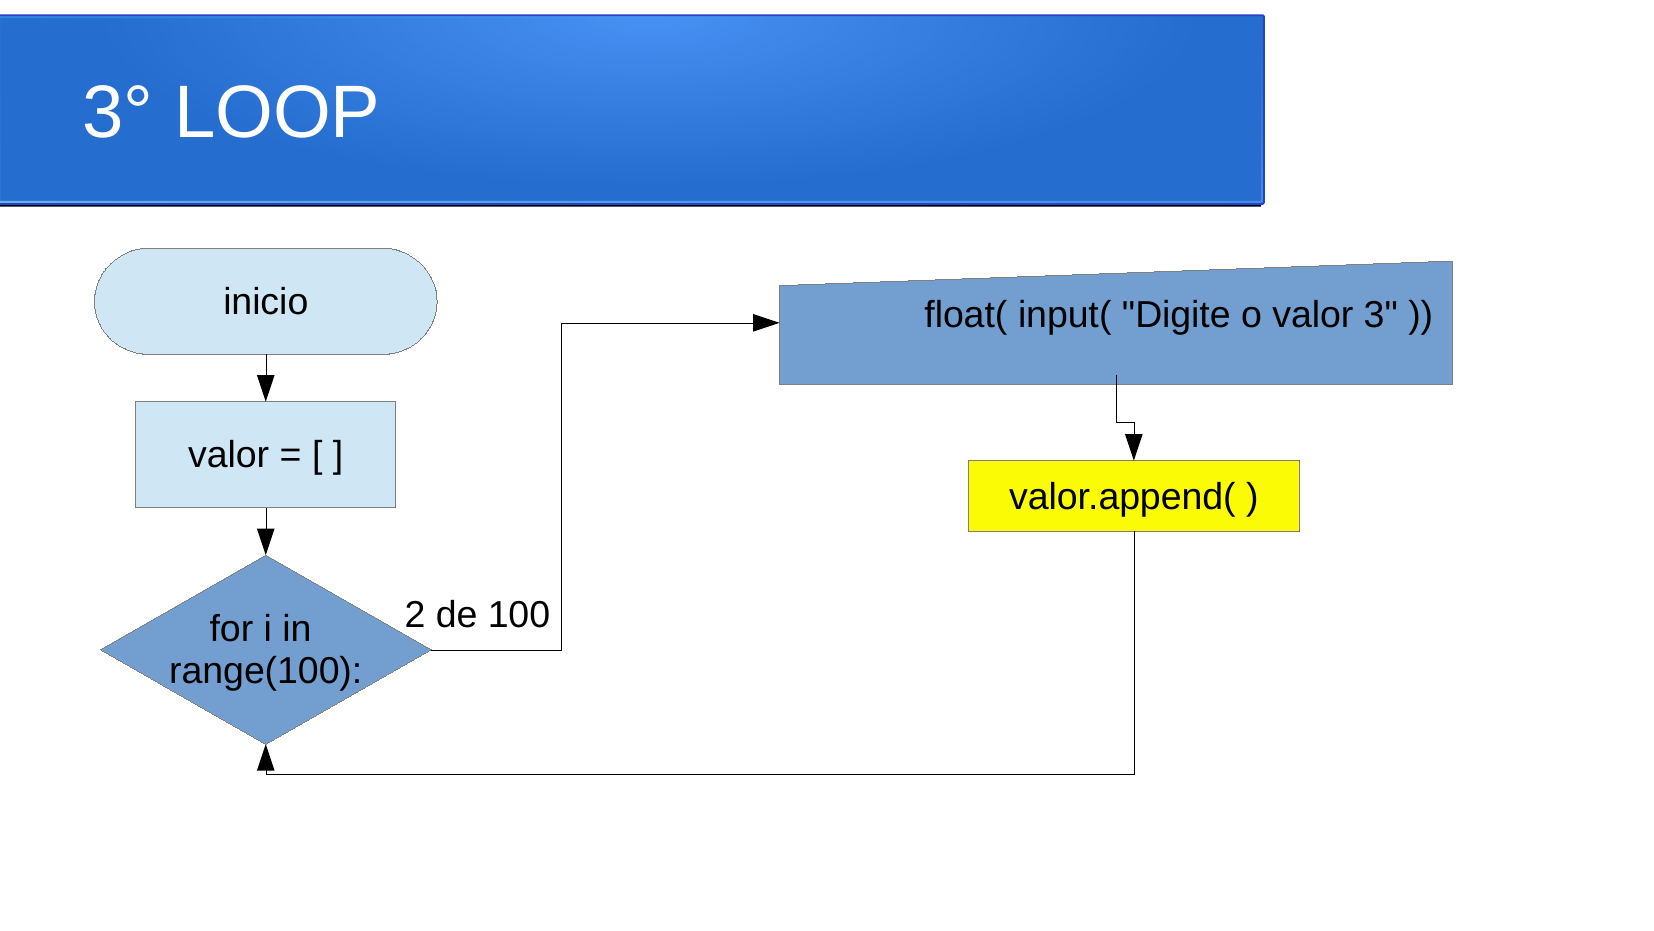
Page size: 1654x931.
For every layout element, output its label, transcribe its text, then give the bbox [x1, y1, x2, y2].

text_box valor.append( ) [968, 460, 1300, 532]
text_box for i in range(100): [100, 555, 432, 745]
text_box valor = [ ] [135, 401, 396, 508]
text_box float( input( "Digite o valor 3" )) [779, 261, 1453, 385]
title 3° LOOP [82, 35, 1235, 189]
text_box 2 de 100 [389, 586, 615, 686]
text_box inicio [94, 248, 438, 355]
